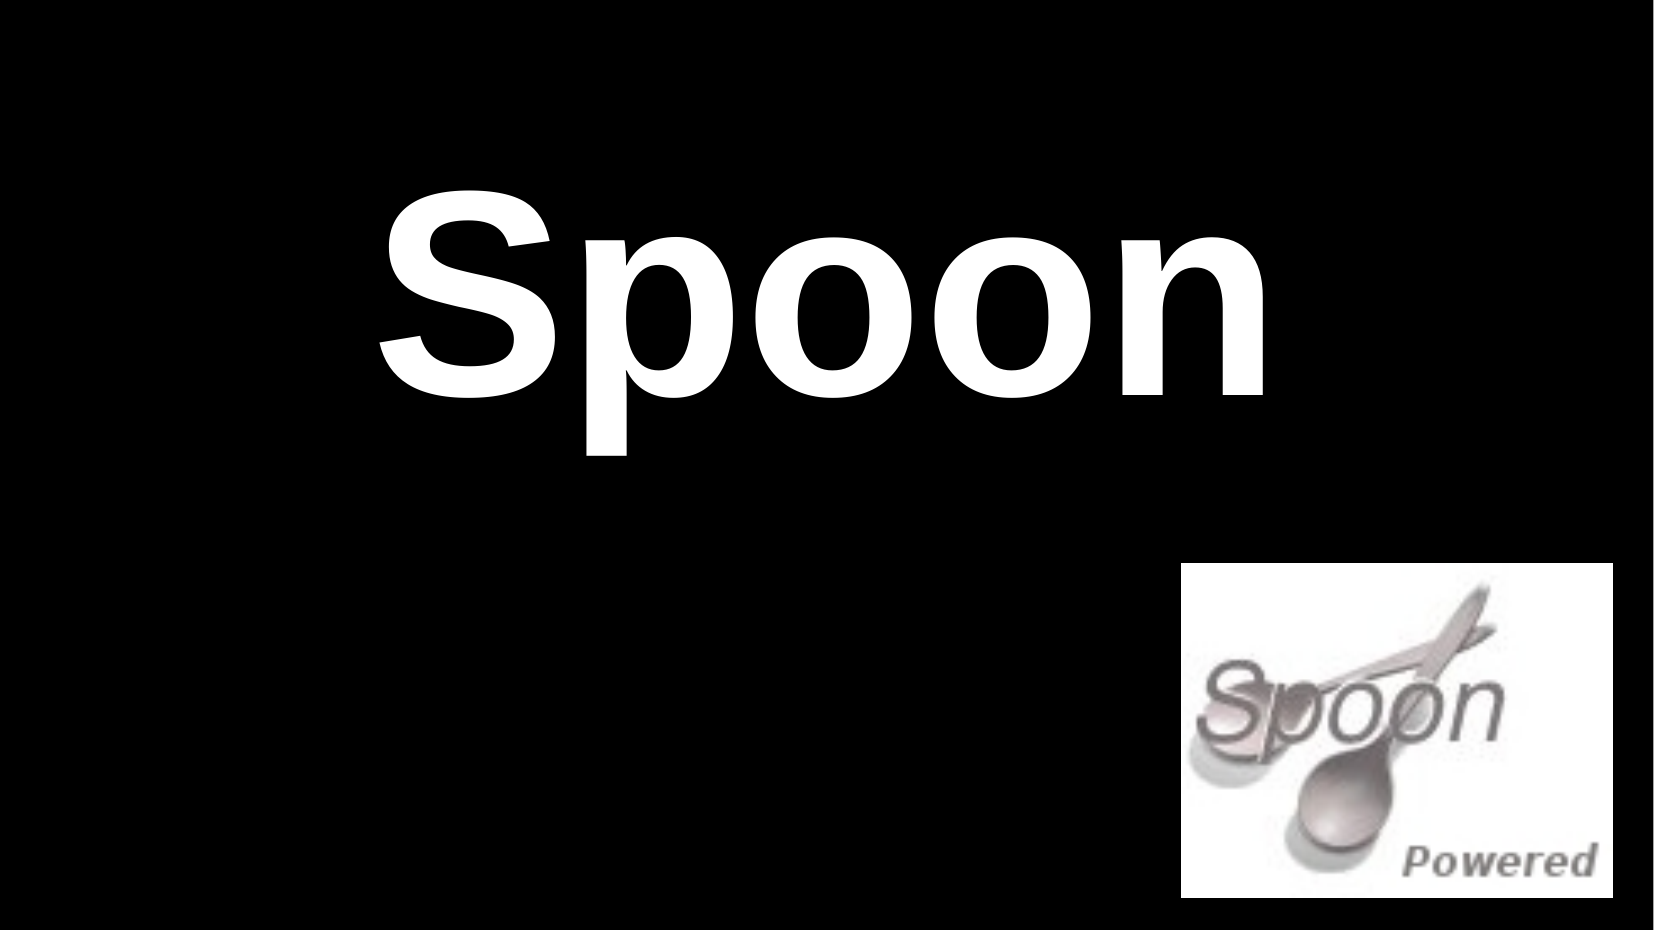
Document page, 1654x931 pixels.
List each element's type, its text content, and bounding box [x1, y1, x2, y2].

title Spoon [82, 129, 1571, 458]
picture [1181, 563, 1613, 898]
